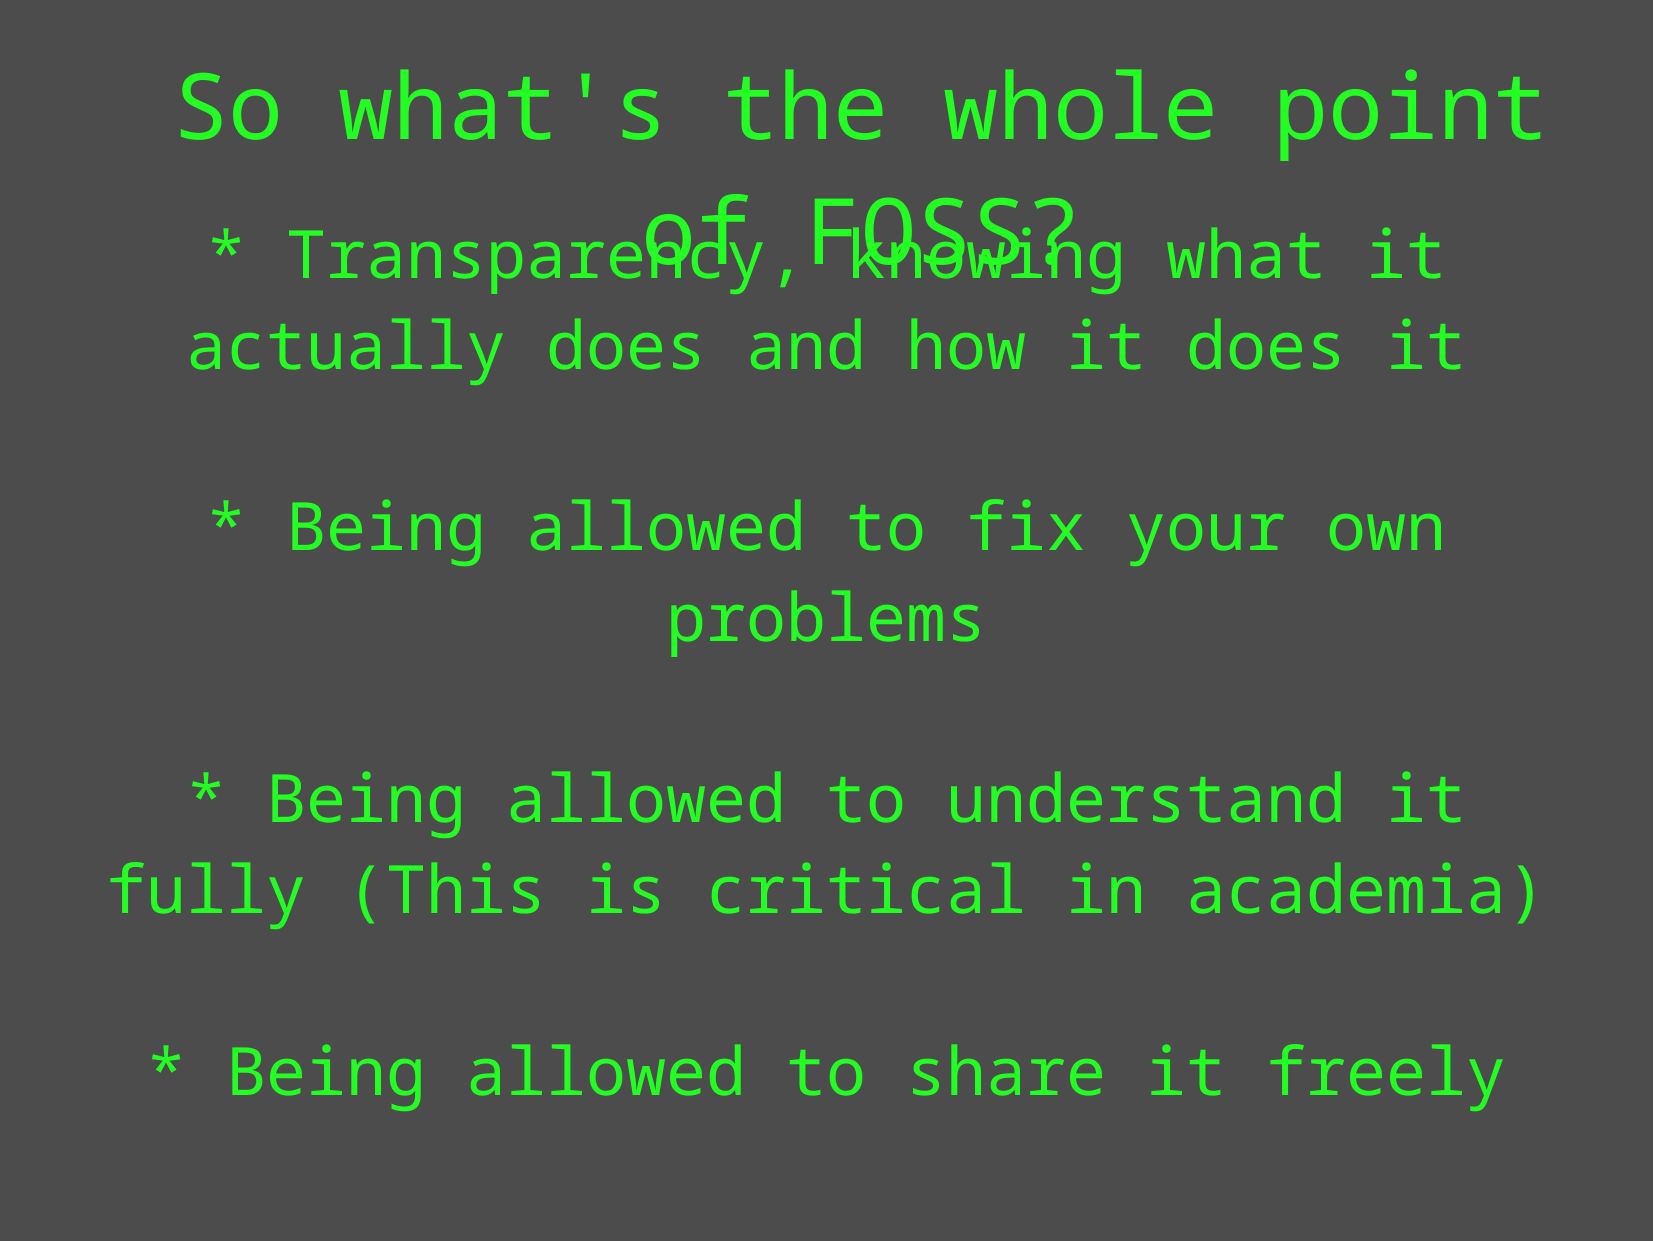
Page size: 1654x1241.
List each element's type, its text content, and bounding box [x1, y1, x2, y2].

subtitle * Transparency, knowing what it actually does and how it does it * Being allowed to fix your own problems * Being allowed to understand it fully (This is critical in academia) * Being allowed to share it freely [82, 294, 1571, 1118]
title So what's the whole point of FOSS? [117, 62, 1606, 271]
